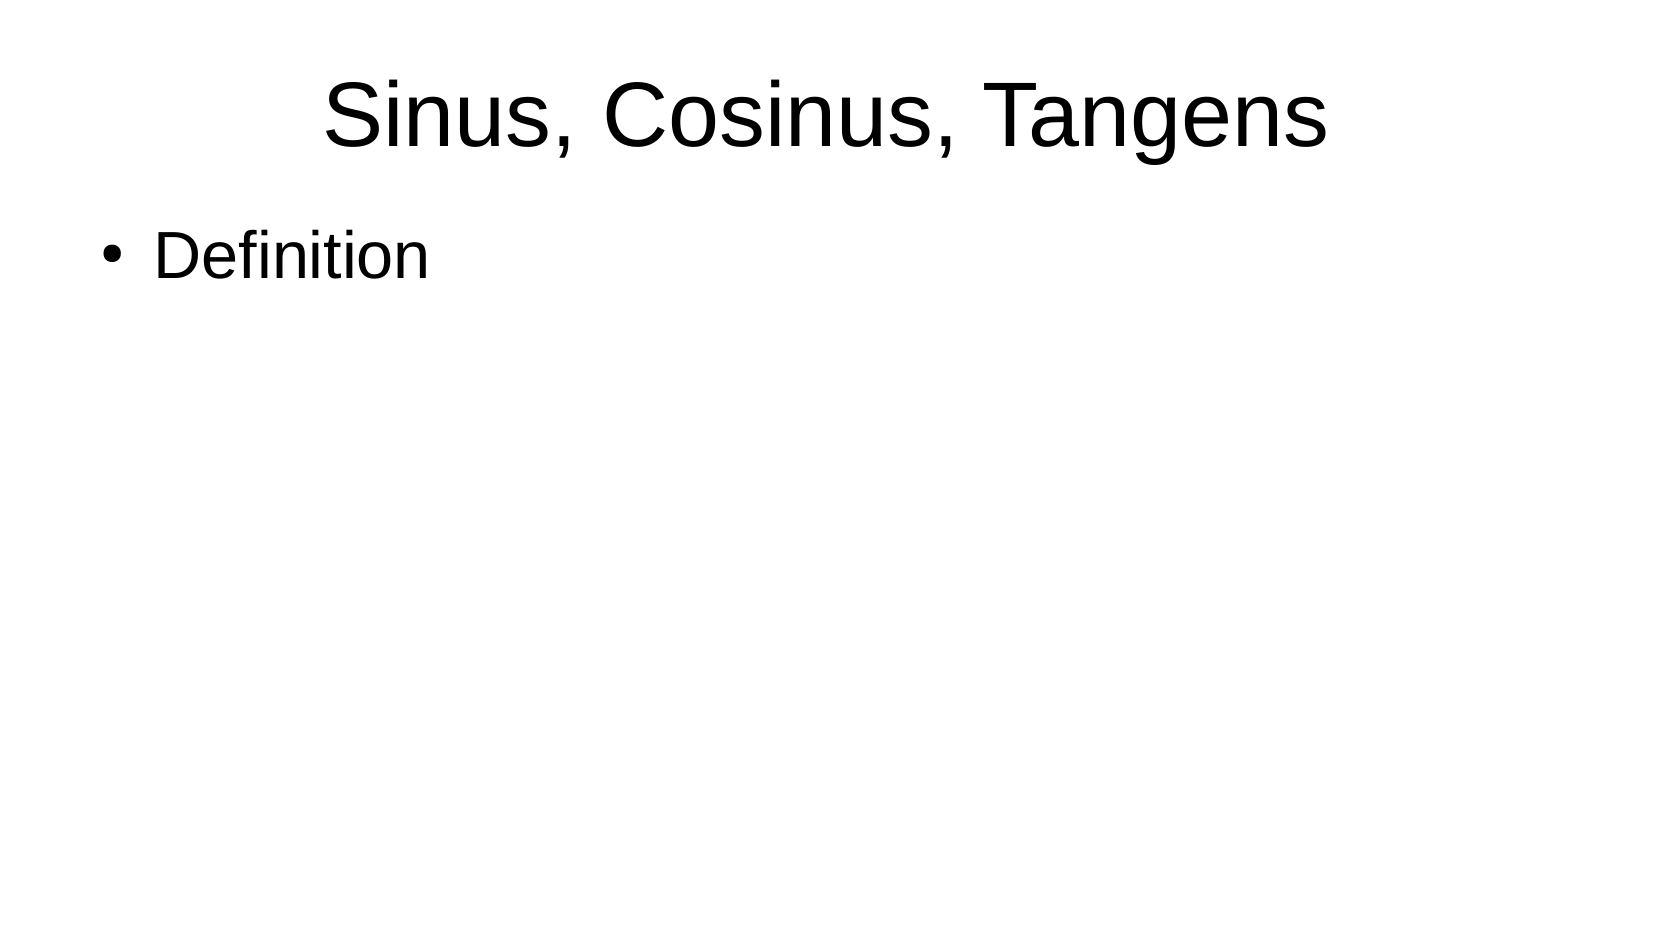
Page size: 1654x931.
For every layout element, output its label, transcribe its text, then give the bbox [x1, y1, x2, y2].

list Definition [82, 217, 1571, 758]
title Sinus, Cosinus, Tangens [82, 37, 1571, 193]
